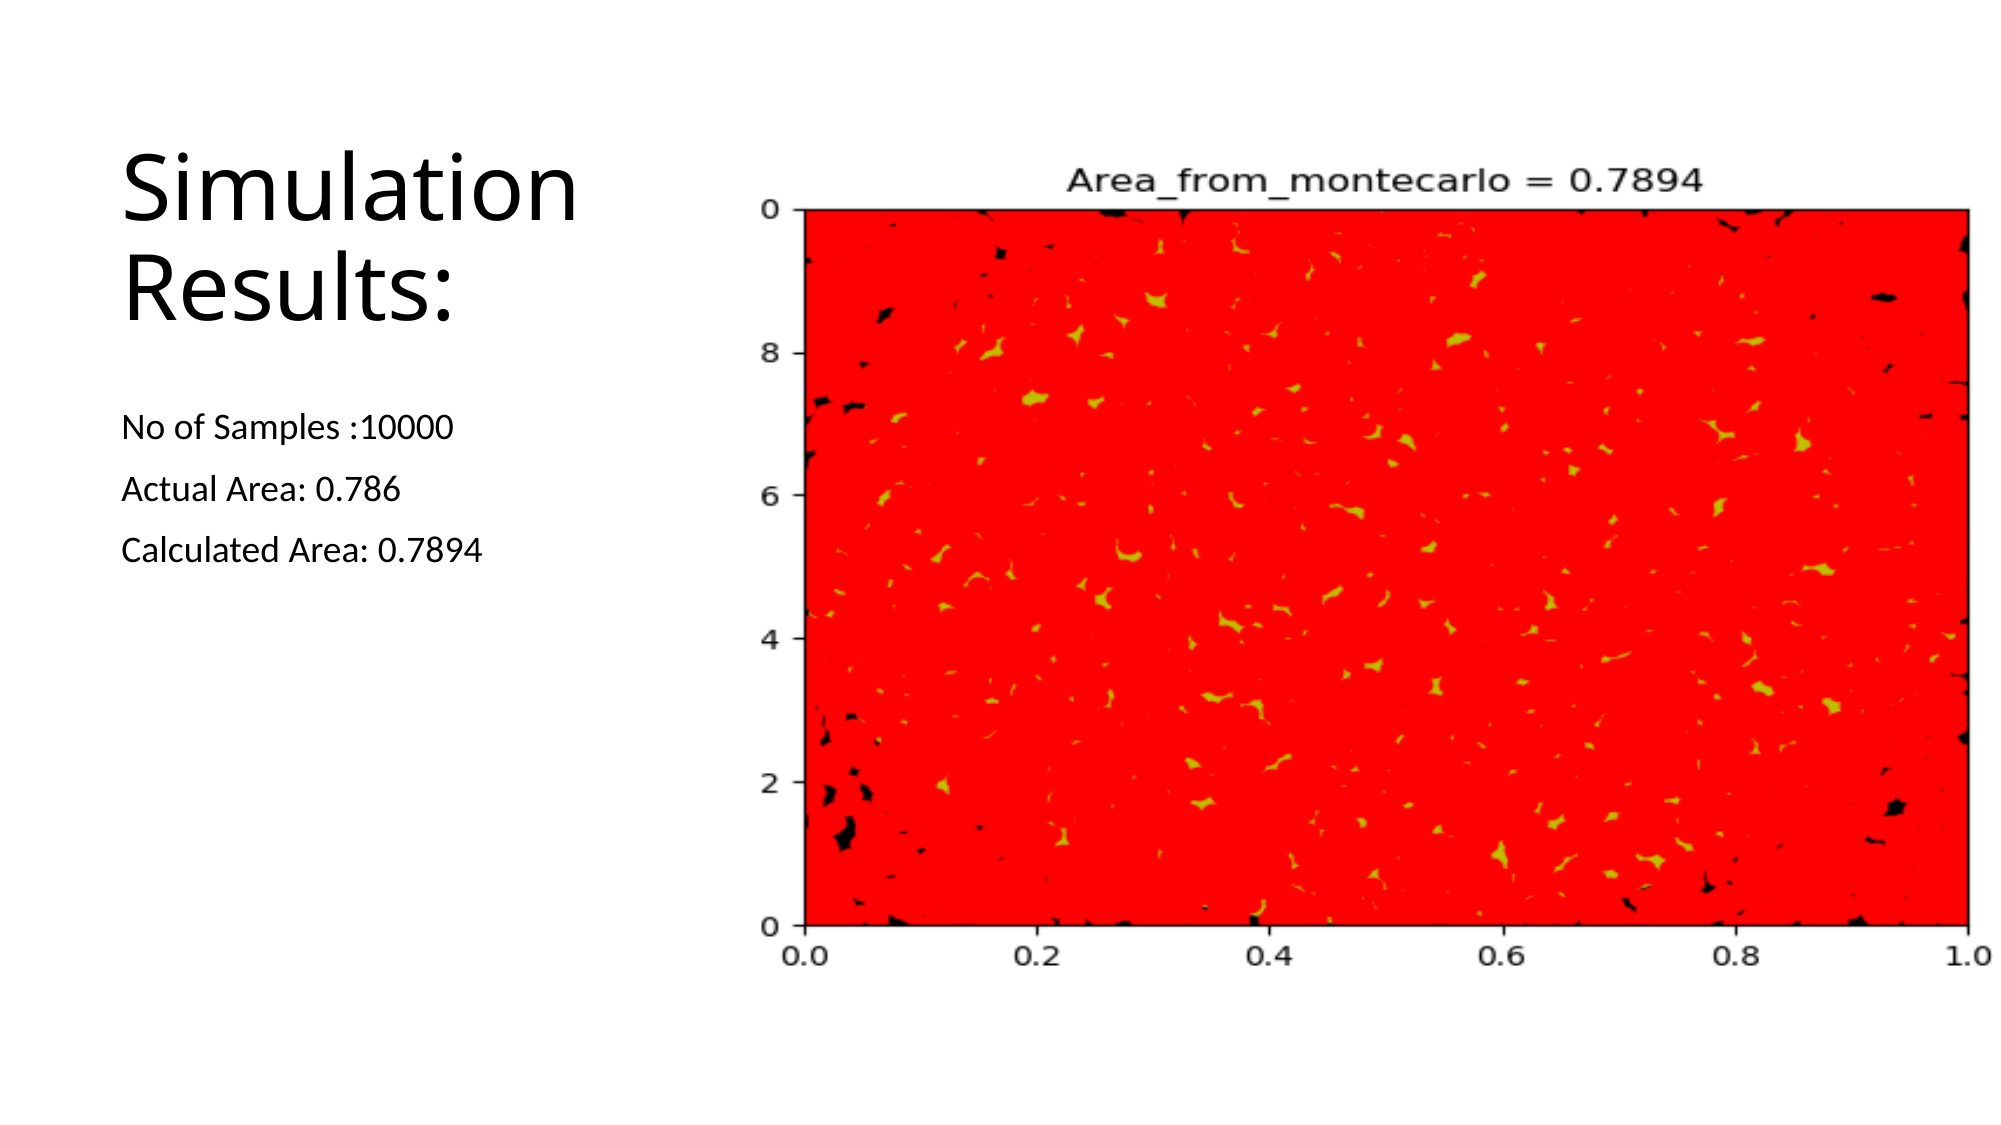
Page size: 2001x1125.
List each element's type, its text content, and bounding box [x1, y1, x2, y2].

list No of Samples :10000 Actual Area: 0.786 Calculated Area: 0.7894 [106, 399, 706, 1021]
title Simulation Results: [106, 103, 706, 379]
picture [760, 97, 2000, 1028]
